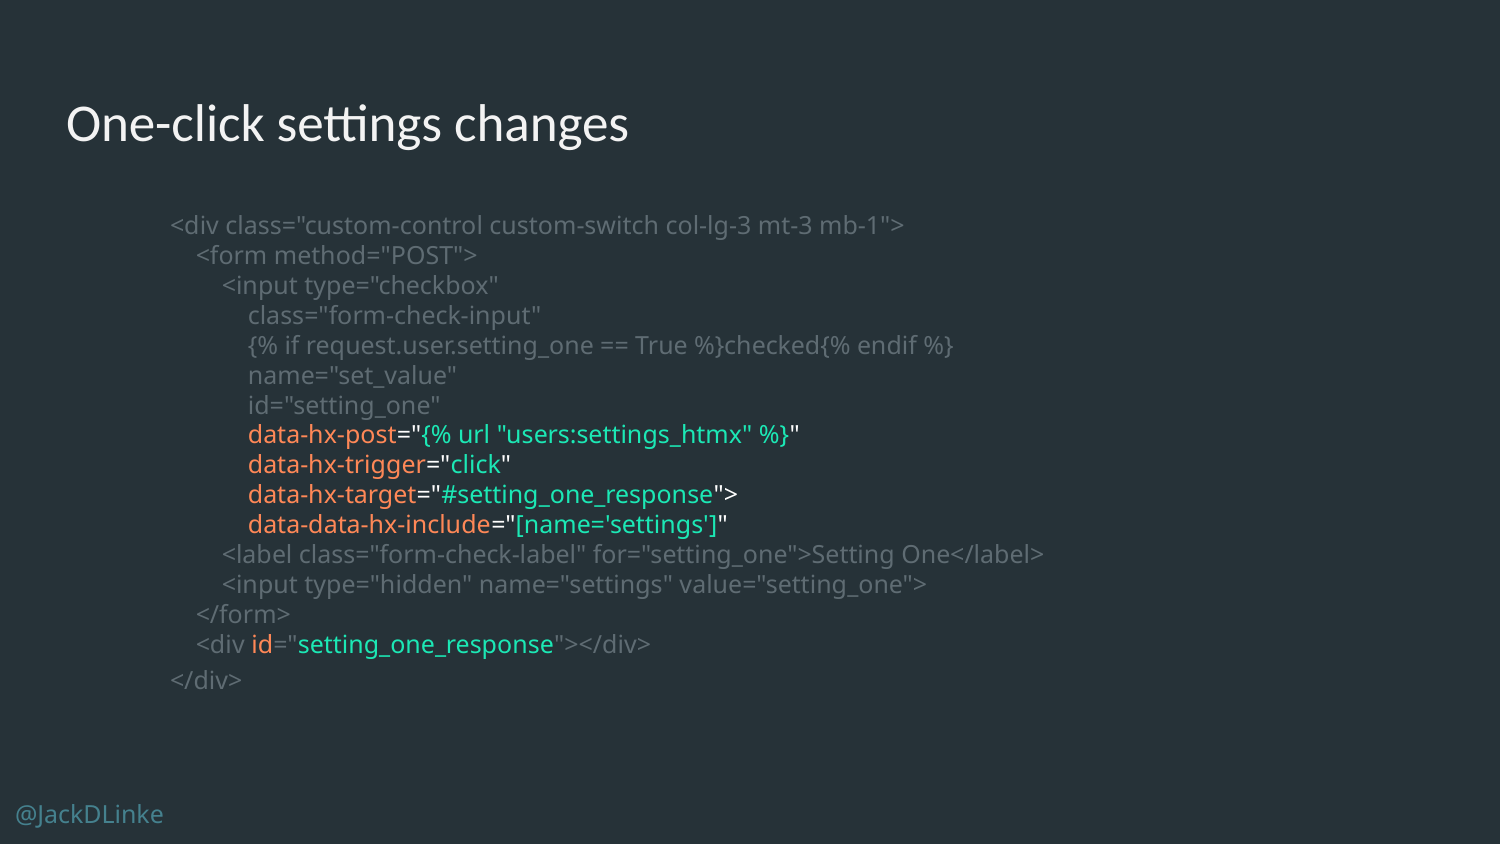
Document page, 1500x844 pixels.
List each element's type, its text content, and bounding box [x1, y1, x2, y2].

text_box <div class="custom-control custom-switch col-lg-3 mt-3 mb-1"> <form method="POST"> <input type="checkbox" class="form-check-input" {% if request.user.setting_one == True %}checked{% endif %} name="set_value" id="setting_one" data-hx-post="{% url "users:settings_htmx" %}" data-hx-trigger="click" data-hx-target="#setting_one_response"> data-data-hx-include="[name='settings']" <label class="form-check-label" for="setting_one">Setting One</label> <input type="hidden" name="settings" value="setting_one"> </form> <div id="setting_one_response"></div> </div> [154, 194, 1346, 740]
title One-click settings changes [51, 72, 1449, 167]
